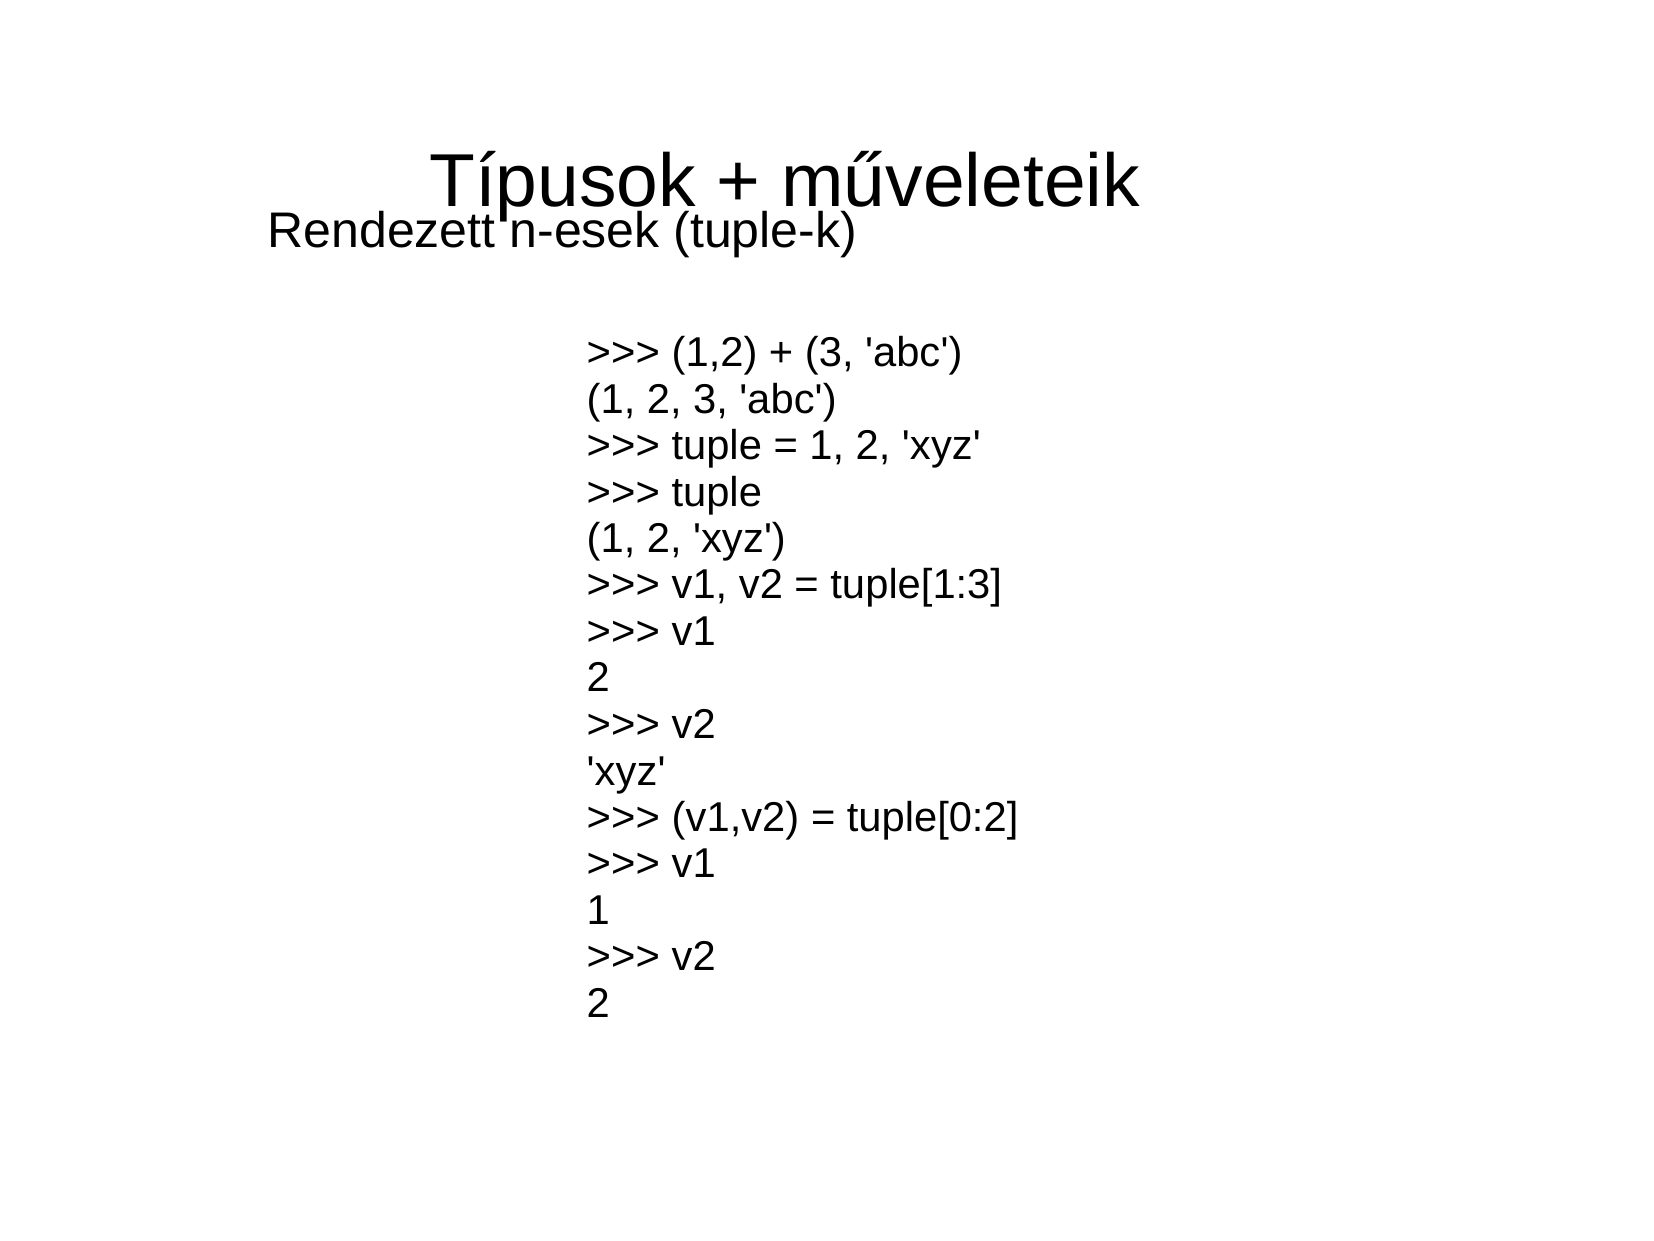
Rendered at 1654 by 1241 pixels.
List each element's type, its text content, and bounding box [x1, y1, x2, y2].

text_box >>> (1,2) + (3, 'abc') (1, 2, 3, 'abc') >>> tuple = 1, 2, 'xyz' >>> tuple (1, 2, 'xyz') >>> v1, v2 = tuple[1:3] >>> v1 2 >>> v2 'xyz' >>> (v1,v2) = tuple[0:2] >>> v1 1 >>> v2 2 [571, 321, 1034, 1042]
text_box Típusok + műveleteik [414, 88, 1182, 188]
text_box Rendezett n-esek (tuple-k) [253, 195, 873, 267]
